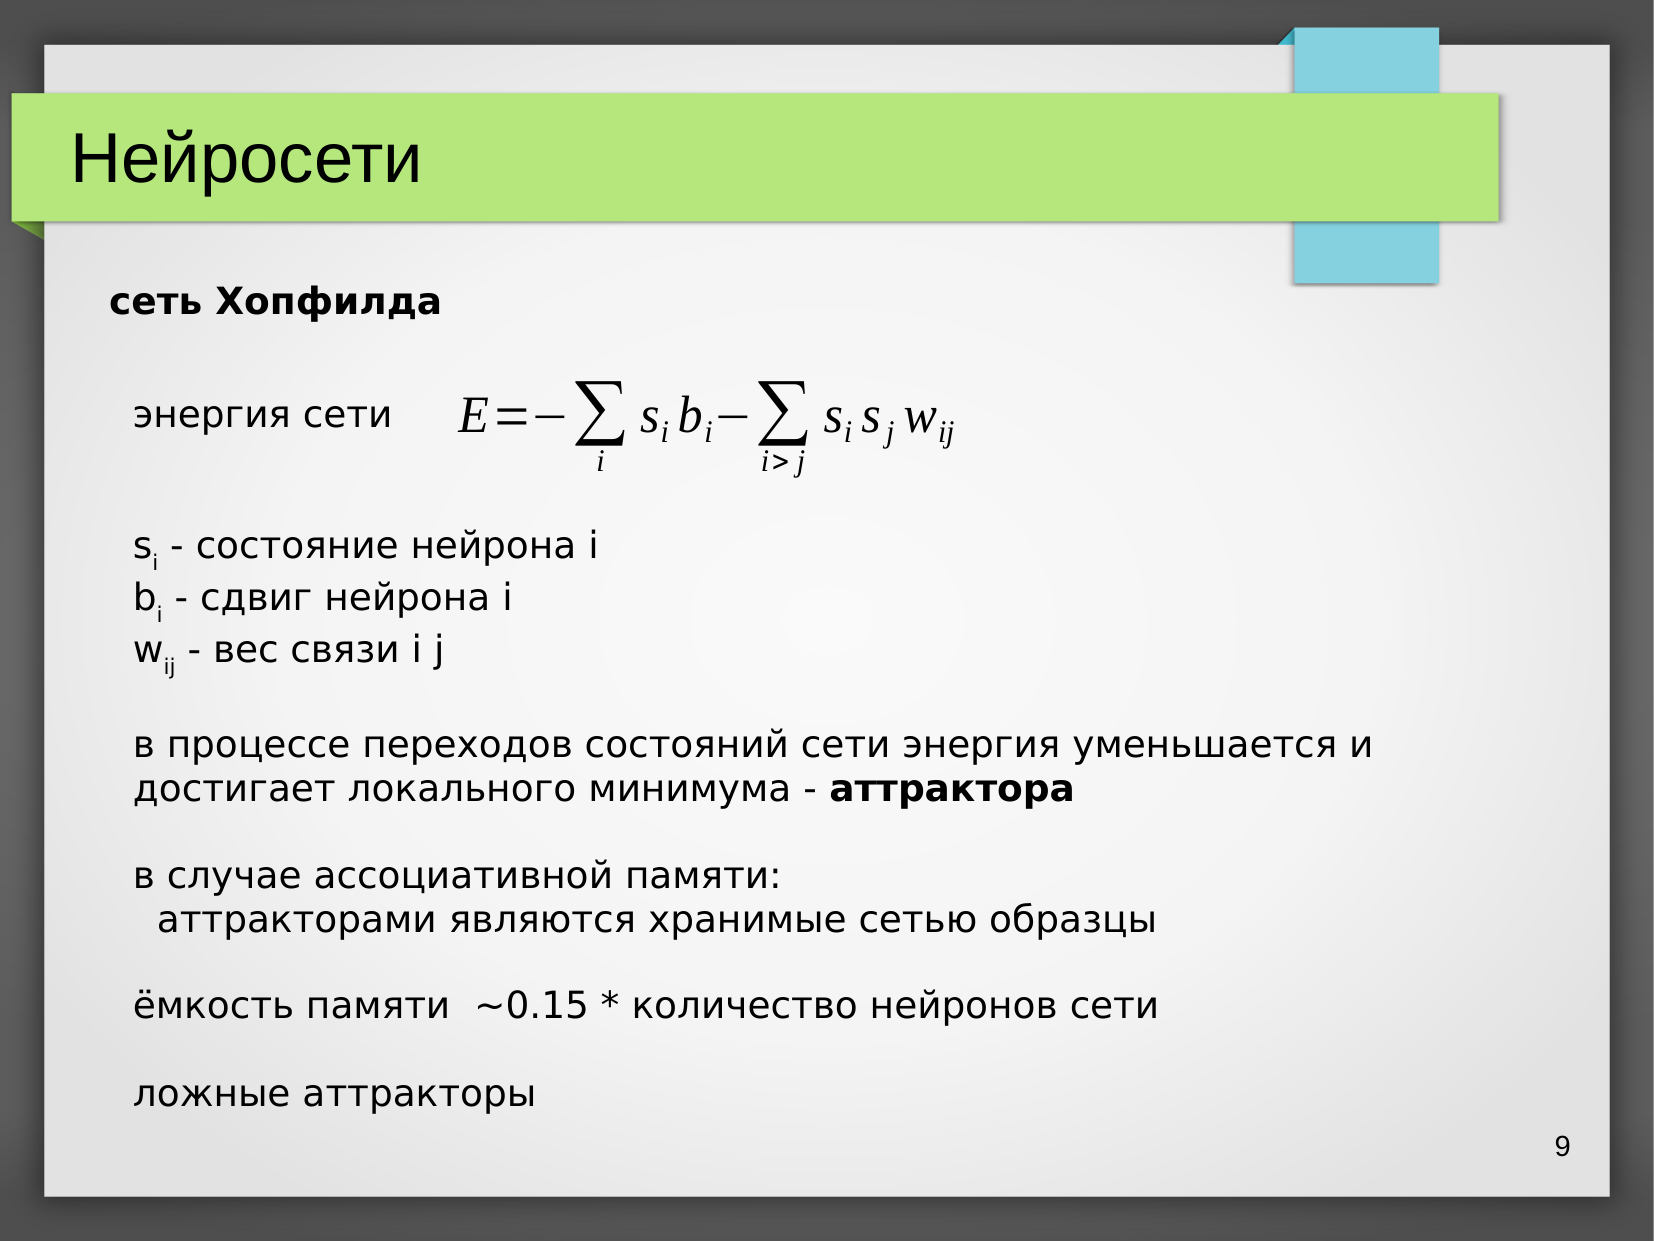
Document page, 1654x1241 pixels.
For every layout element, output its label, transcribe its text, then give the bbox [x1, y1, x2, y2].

title Нейросети [70, 118, 1205, 199]
text_box сеть Хопфилда [94, 272, 532, 331]
chart [448, 377, 963, 482]
text_box энергия сети si - состояние нейрона i bi - сдвиг нейрона i wij - вес связи i j в процессе переходов состояний сети энергия уменьшается и достигает локального минимума - аттрактора в случае ассоциативной памяти: аттракторами являются хранимые сетью образцы ёмкость памяти ~0.15 * количество нейронов сети ложные аттракторы [118, 385, 1489, 1166]
picture [0, 0, 1654, 1241]
